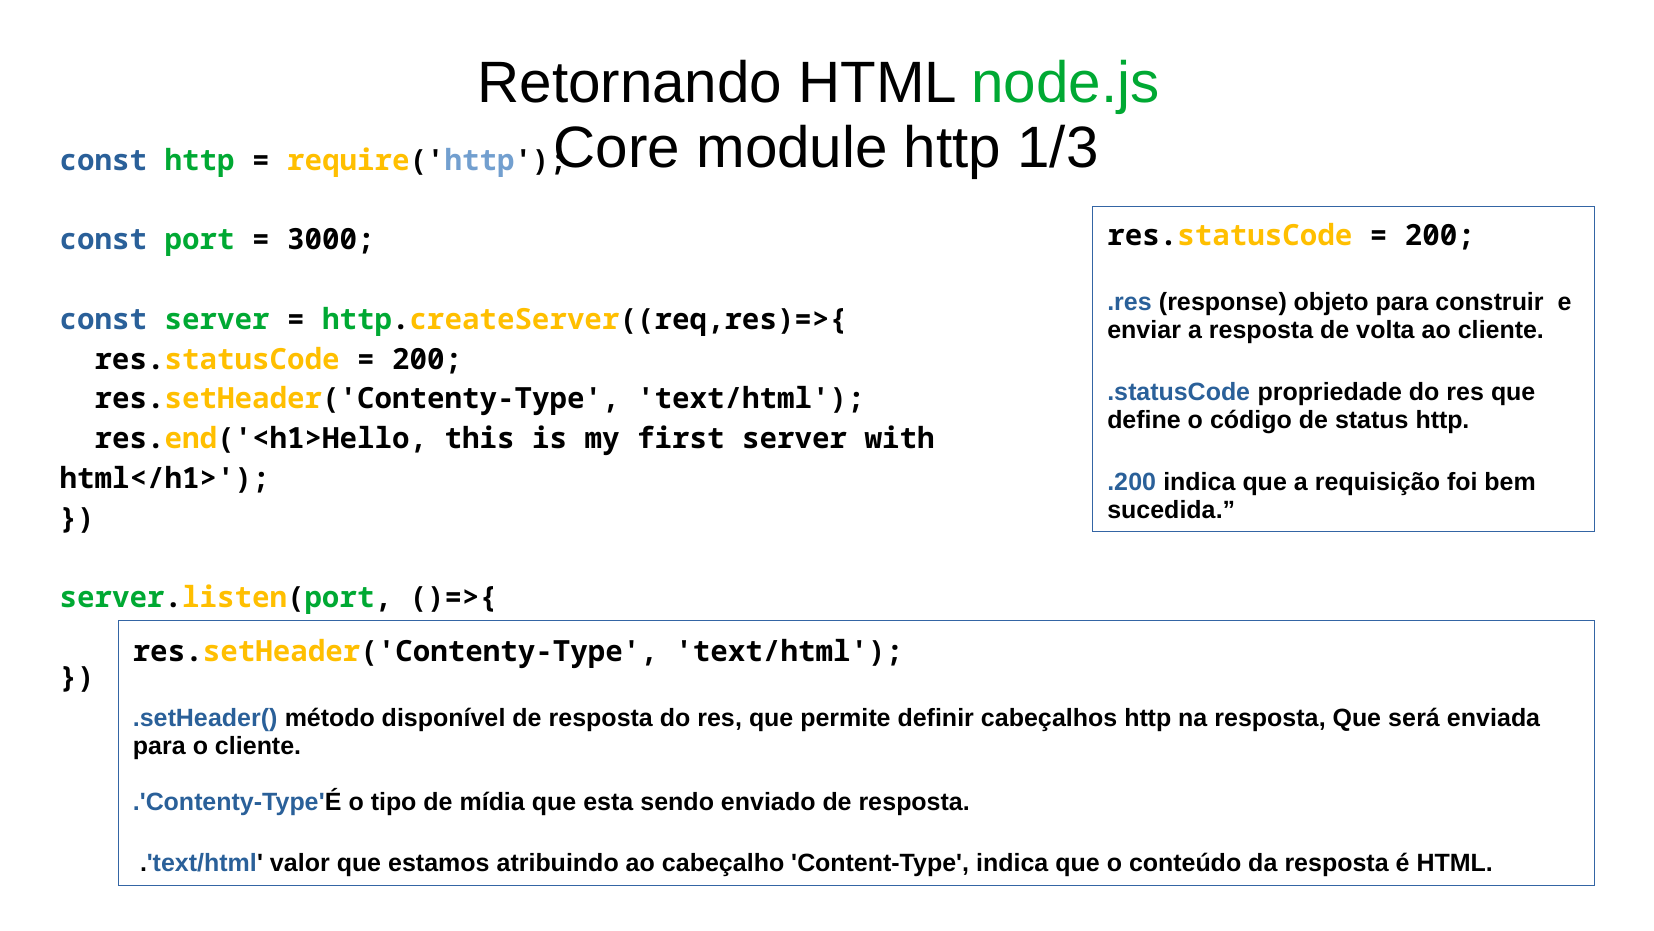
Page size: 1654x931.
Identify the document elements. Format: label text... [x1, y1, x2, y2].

title Retornando HTML node.js Core module http 1/3 [82, 37, 1571, 193]
subtitle const http = require('http'); const port = 3000; const server = http.createServer((req,res)=>{ res.statusCode = 200; res.setHeader('Contenty-Type', 'text/html'); res.end('<h1>Hello, this is my first server with html</h1>'); }) server.listen(port, ()=>{ console.log(`Server running on port: ${port}`); }) [59, 147, 1099, 688]
text_box res.statusCode = 200; .res (response) objeto para construir e enviar a resposta de volta ao cliente. .statusCode propriedade do res que define o código de status http. .200 indica que a requisição foi bem sucedida.” [1092, 206, 1595, 532]
text_box res.setHeader('Contenty-Type', 'text/html'); .setHeader() método disponível de resposta do res, que permite definir cabeçalhos http na resposta, Que será enviada para o cliente. .'Contenty-Type'É o tipo de mídia que esta sendo enviado de resposta. .'text/html' valor que estamos atribuindo ao cabeçalho 'Content-Type', indica que o conteúdo da resposta é HTML. [118, 620, 1595, 886]
